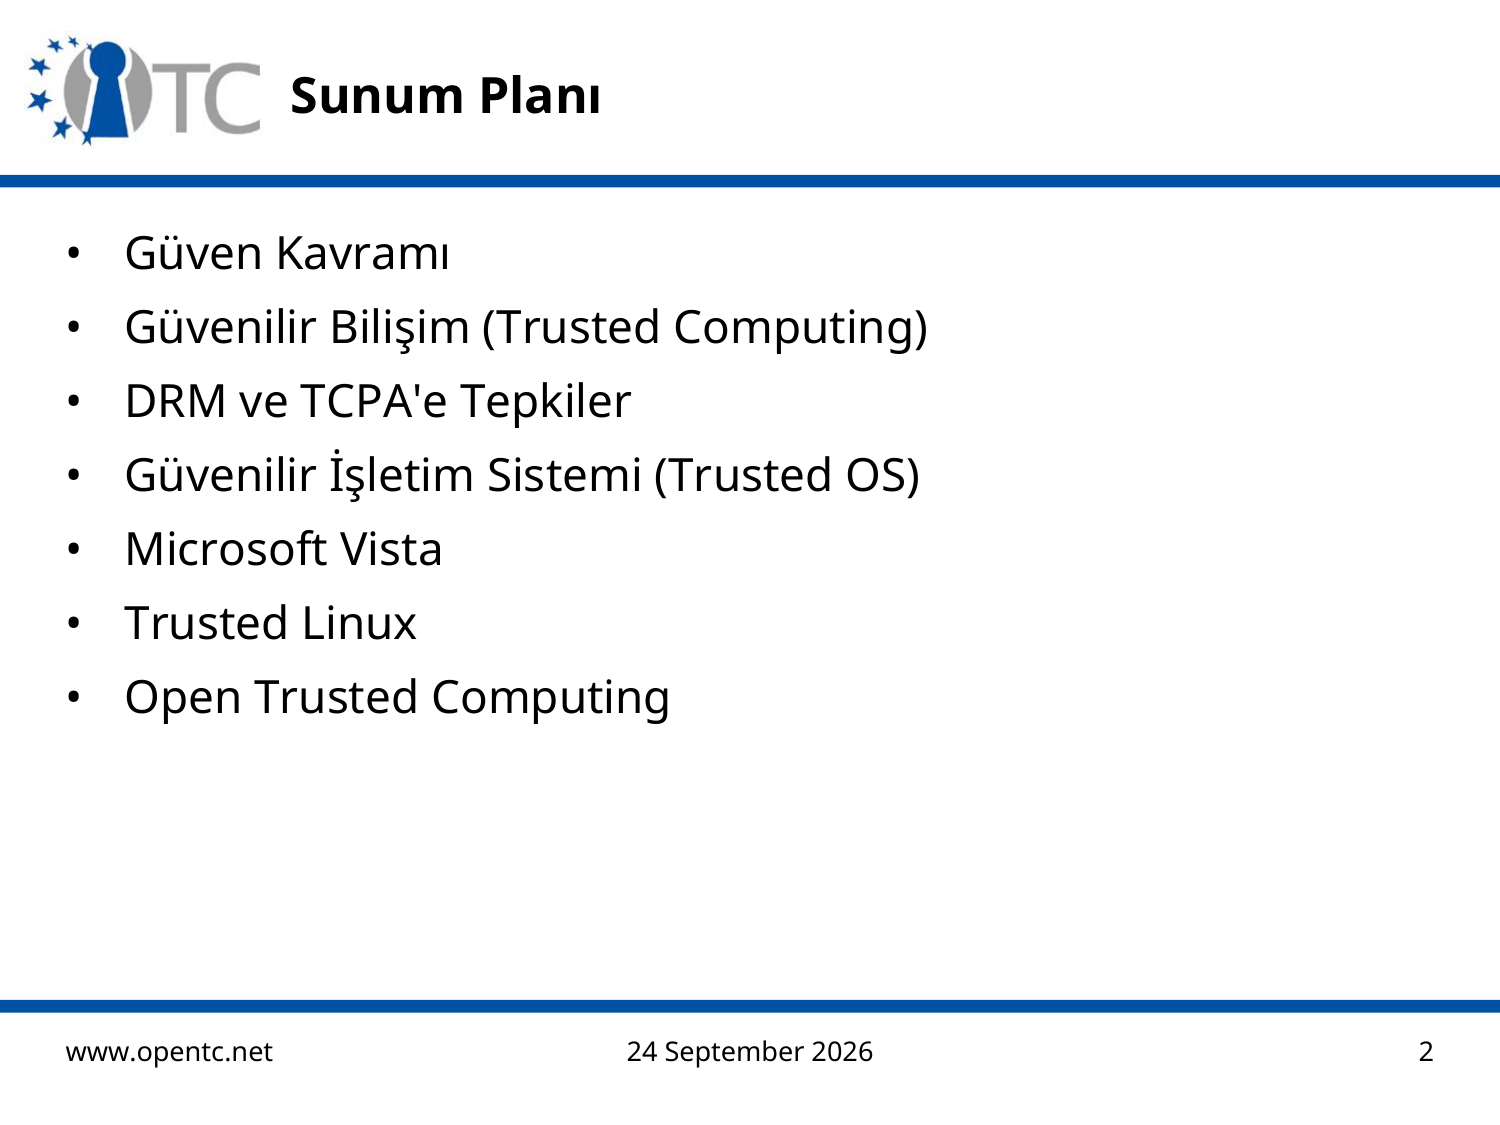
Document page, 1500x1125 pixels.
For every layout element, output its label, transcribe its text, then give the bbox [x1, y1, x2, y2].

picture [24, 30, 263, 150]
list Güven Kavramı Güvenilir Bilişim (Trusted Computing) DRM ve TCPA'e Tepkiler Güvenilir İşletim Sistemi (Trusted OS) Microsoft Vista Trusted Linux Open Trusted Computing [50, 212, 1450, 888]
title Sunum Planı [275, 0, 1450, 188]
